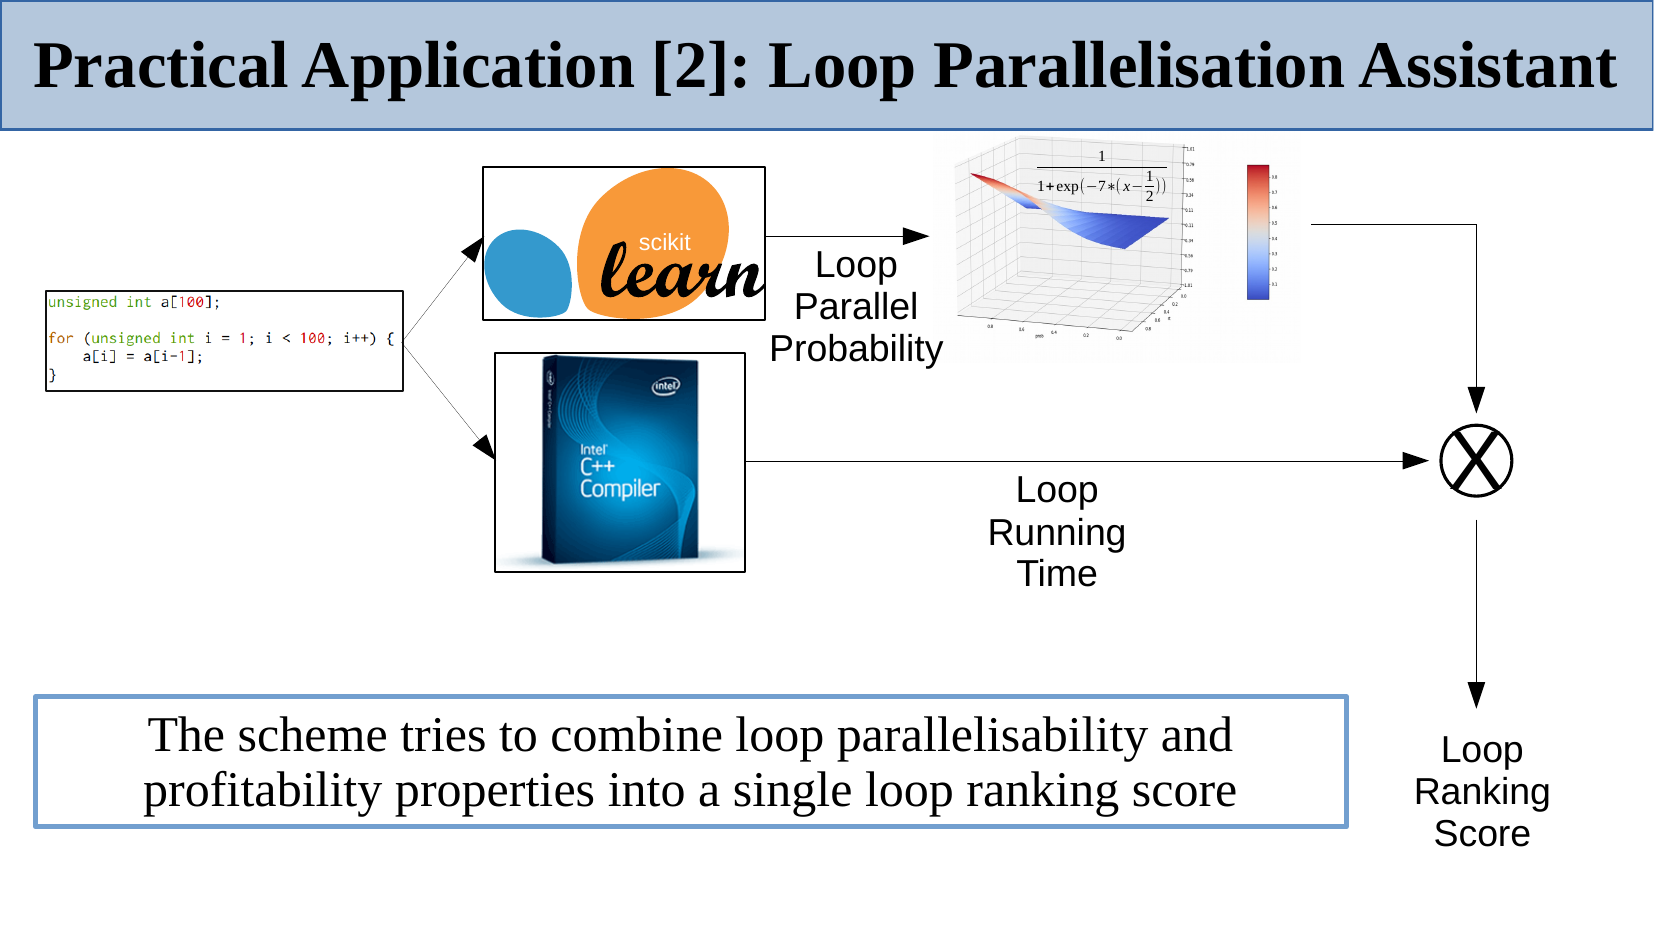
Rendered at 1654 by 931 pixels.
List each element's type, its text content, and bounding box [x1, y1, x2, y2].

text_box The scheme tries to combine loop parallelisability and profitability properties into a single loop ranking score [35, 696, 1347, 827]
picture [933, 130, 1301, 367]
text_box Loop Parallel Probability [744, 236, 969, 378]
text_box X [1455, 465, 1498, 497]
picture [484, 167, 765, 319]
text_box Loop Running Time [968, 461, 1146, 603]
text_box X [1481, 433, 1512, 487]
text_box X [1455, 425, 1498, 454]
picture [496, 354, 745, 572]
text_box X [1440, 434, 1471, 487]
title Practical Application [2]: Loop Parallelisation Assistant [0, 0, 1654, 130]
text_box Loop Ranking Score [1393, 721, 1571, 863]
picture [47, 292, 402, 390]
